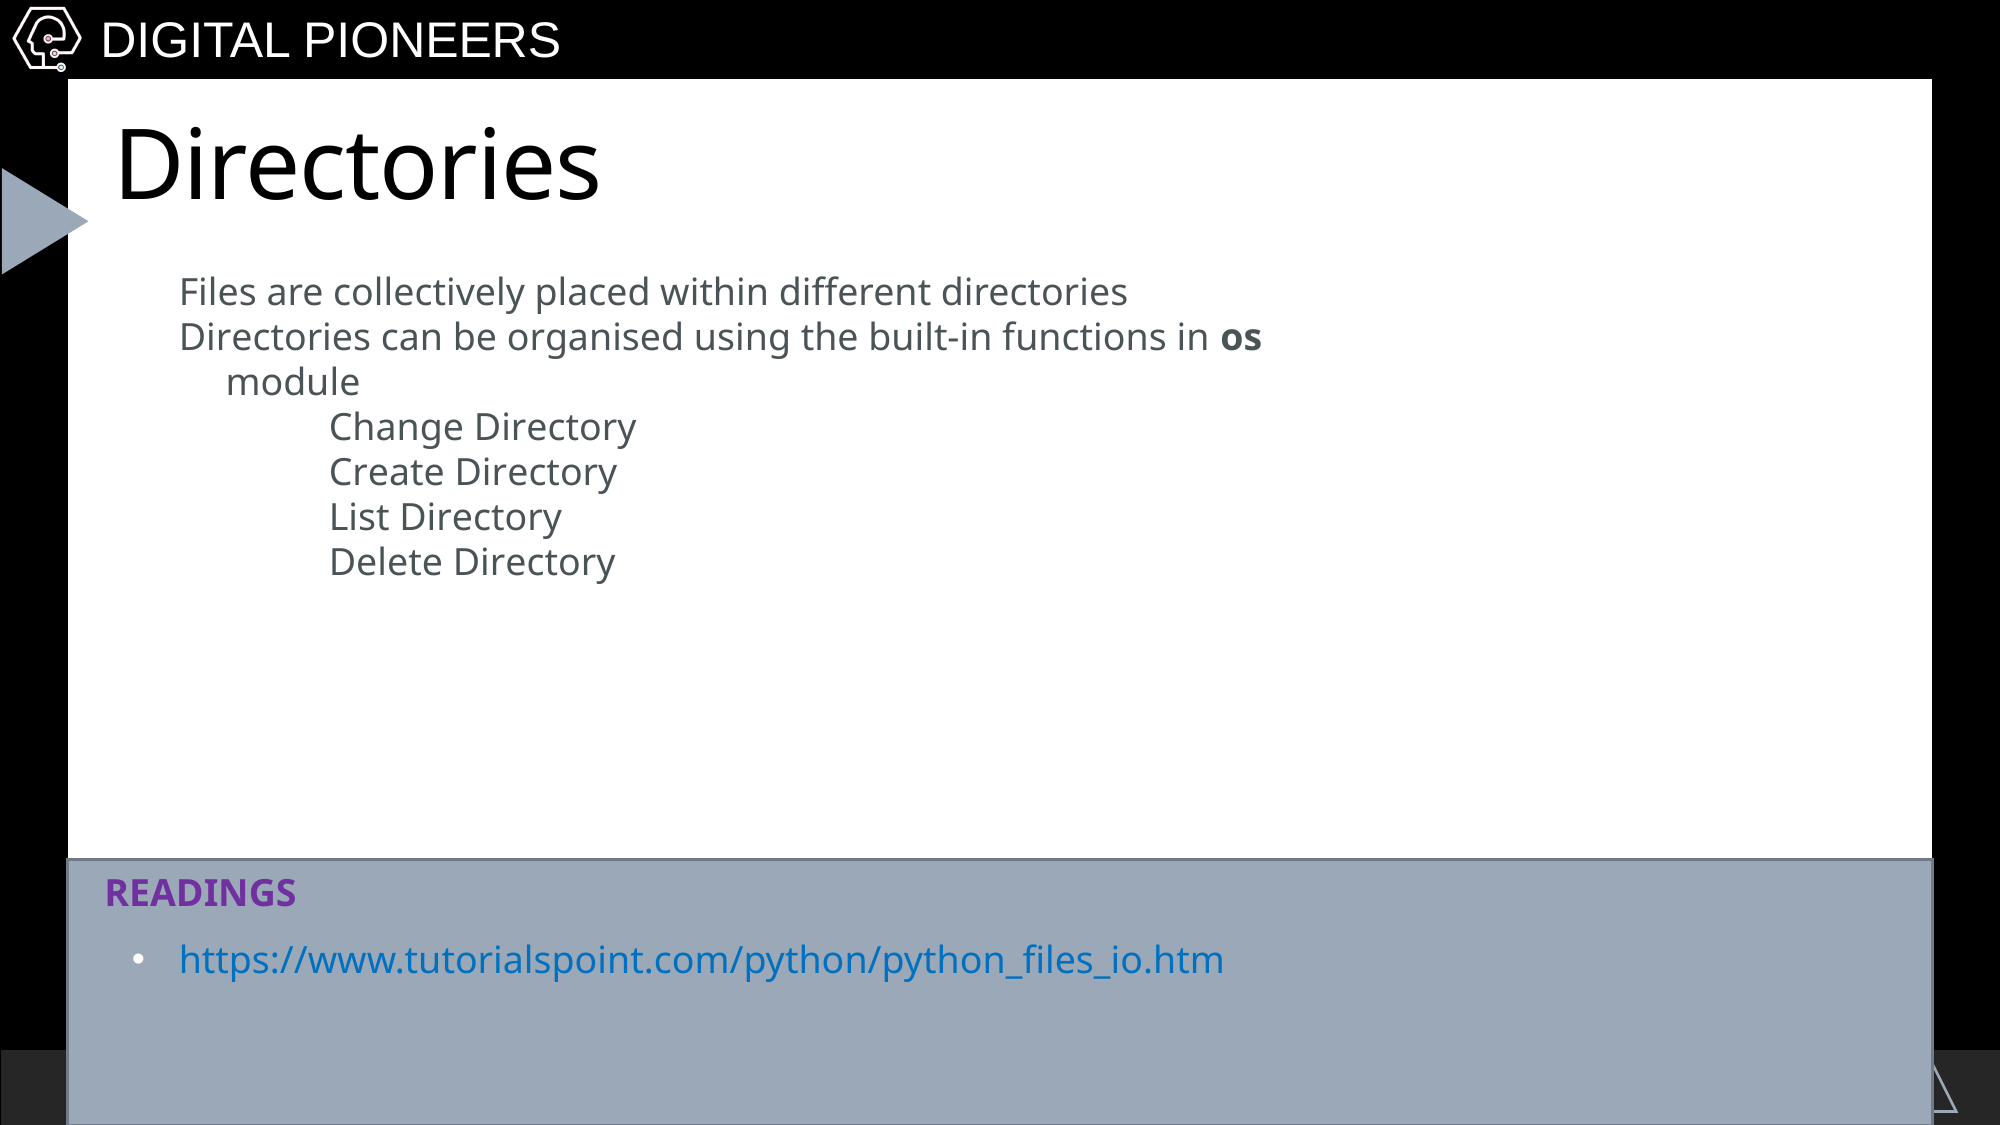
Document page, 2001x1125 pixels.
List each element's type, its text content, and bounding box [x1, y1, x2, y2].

text_box https://www.tutorialspoint.com/python/python_files_io.htm [116, 928, 1264, 989]
text_box Files are collectively placed within different directories Directories can be organised using the built-in functions in os module Change Directory Create Directory List Directory Delete Directory [116, 260, 1361, 594]
picture [7, 5, 85, 73]
title Directories [98, 93, 1813, 243]
text_box READINGS [89, 861, 326, 922]
text_box DIGITAL PIONEERS [85, 0, 596, 76]
text_box [68, 860, 1933, 1125]
